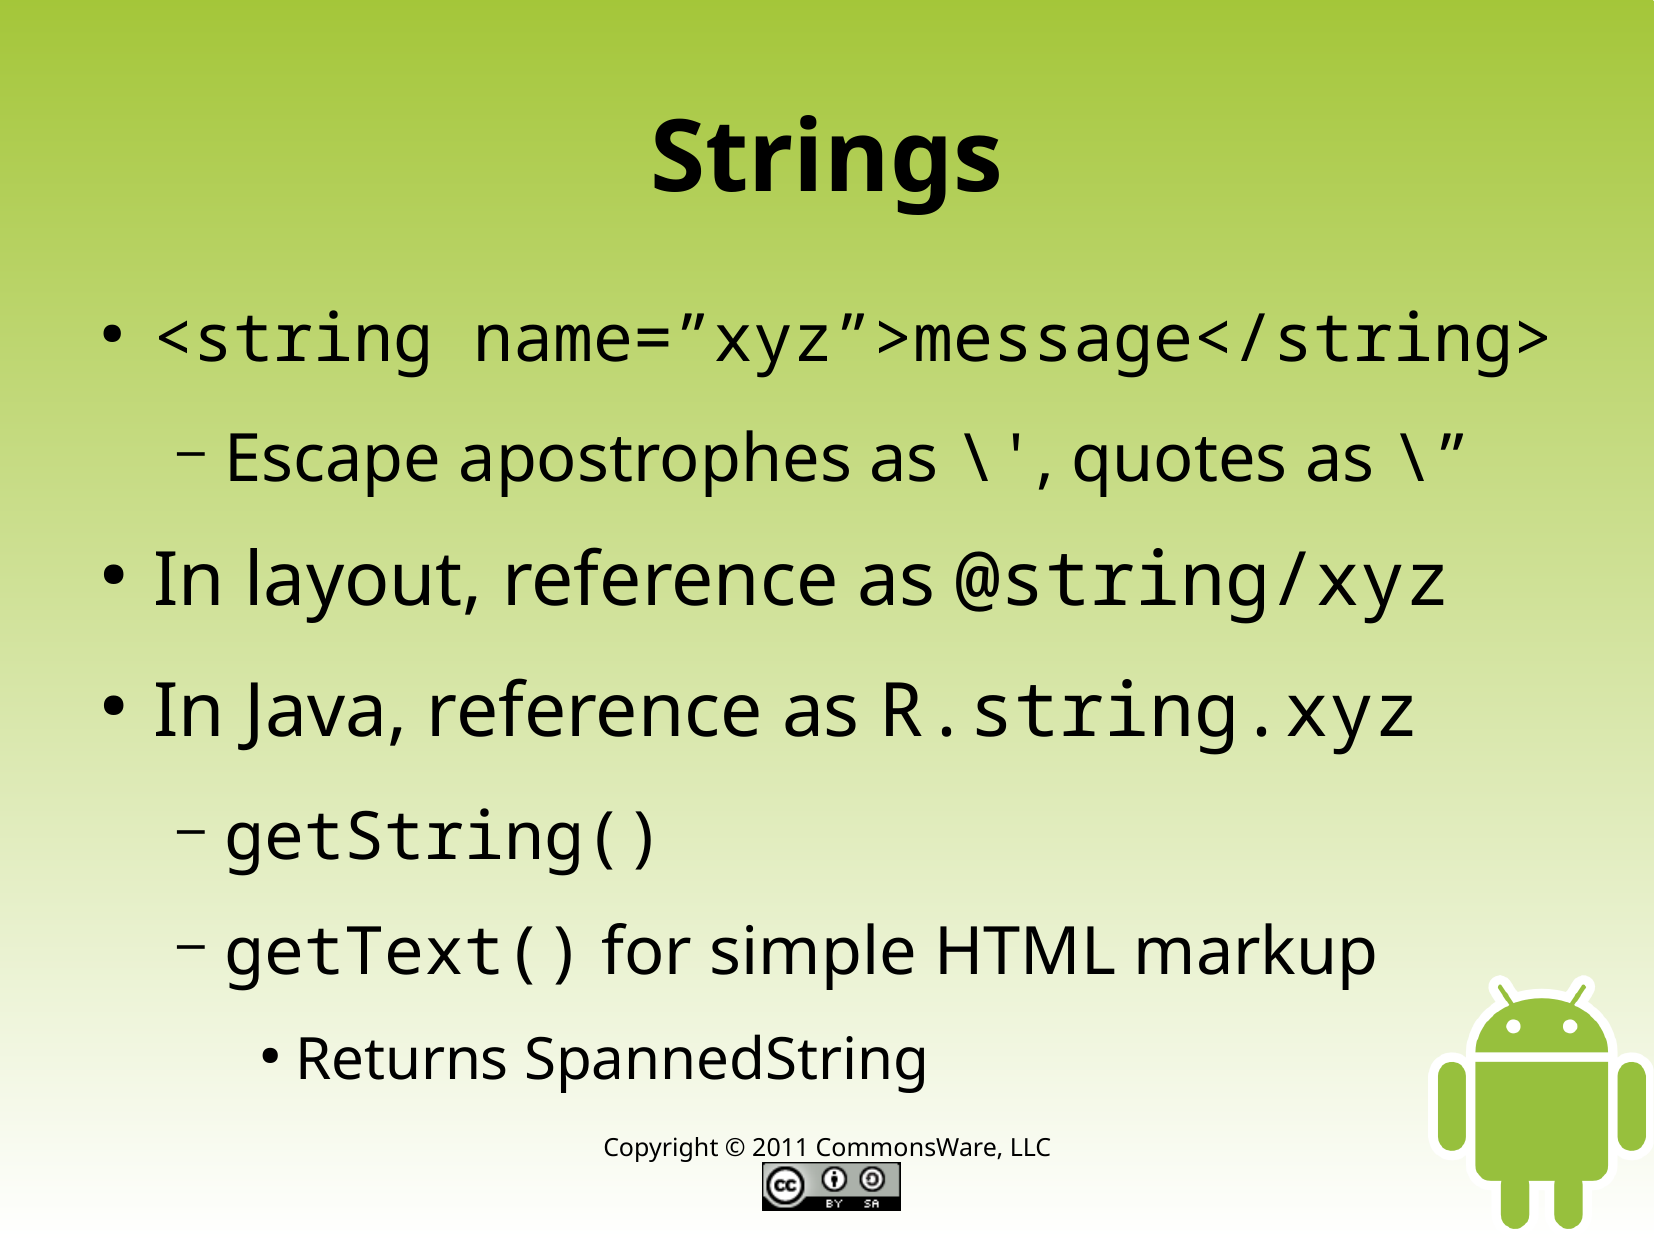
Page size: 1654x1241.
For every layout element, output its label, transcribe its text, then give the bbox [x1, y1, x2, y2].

picture [762, 1162, 901, 1211]
title Strings [82, 49, 1571, 257]
picture [1428, 975, 1654, 1238]
list <string name=”xyz”>message</string> Escape apostrophes as \', quotes as \” In layout, reference as @string/xyz In Java, reference as R.string.xyz getString() getText() for simple HTML markup Returns SpannedString [82, 290, 1571, 1126]
